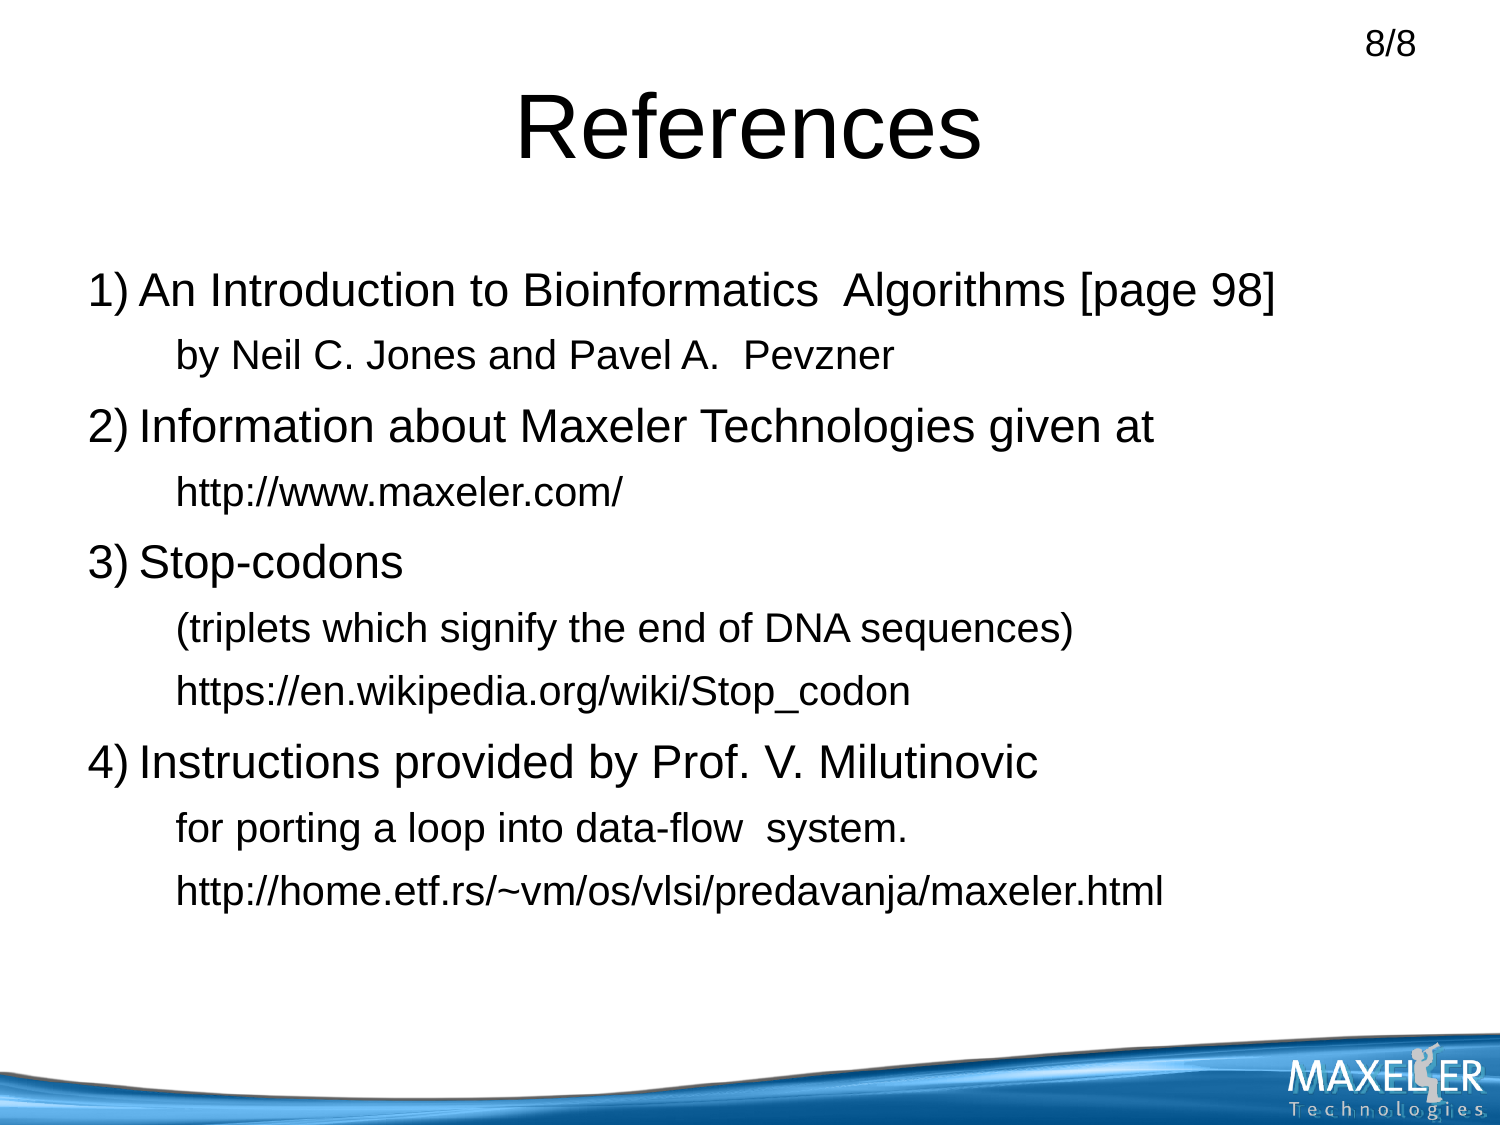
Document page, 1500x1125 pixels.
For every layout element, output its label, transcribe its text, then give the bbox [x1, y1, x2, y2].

text_box 8/8 [1350, 15, 1486, 76]
list An Introduction to Bioinformatics Algorithms [page 98] by Neil C. Jones and Pavel A. Pevzner Information about Maxeler Technologies given at http://www.maxeler.com/ Stop-codons (triplets which signify the end of DNA sequences) https://en.wikipedia.org/wiki/Stop_codon Instructions provided by Prof. V. Milutinovic for porting a loop into data-flow system. http://home.etf.rs/~vm/os/vlsi/predavanja/maxeler.html [75, 263, 1425, 916]
title References [75, 45, 1424, 208]
picture [0, 1023, 1500, 1125]
